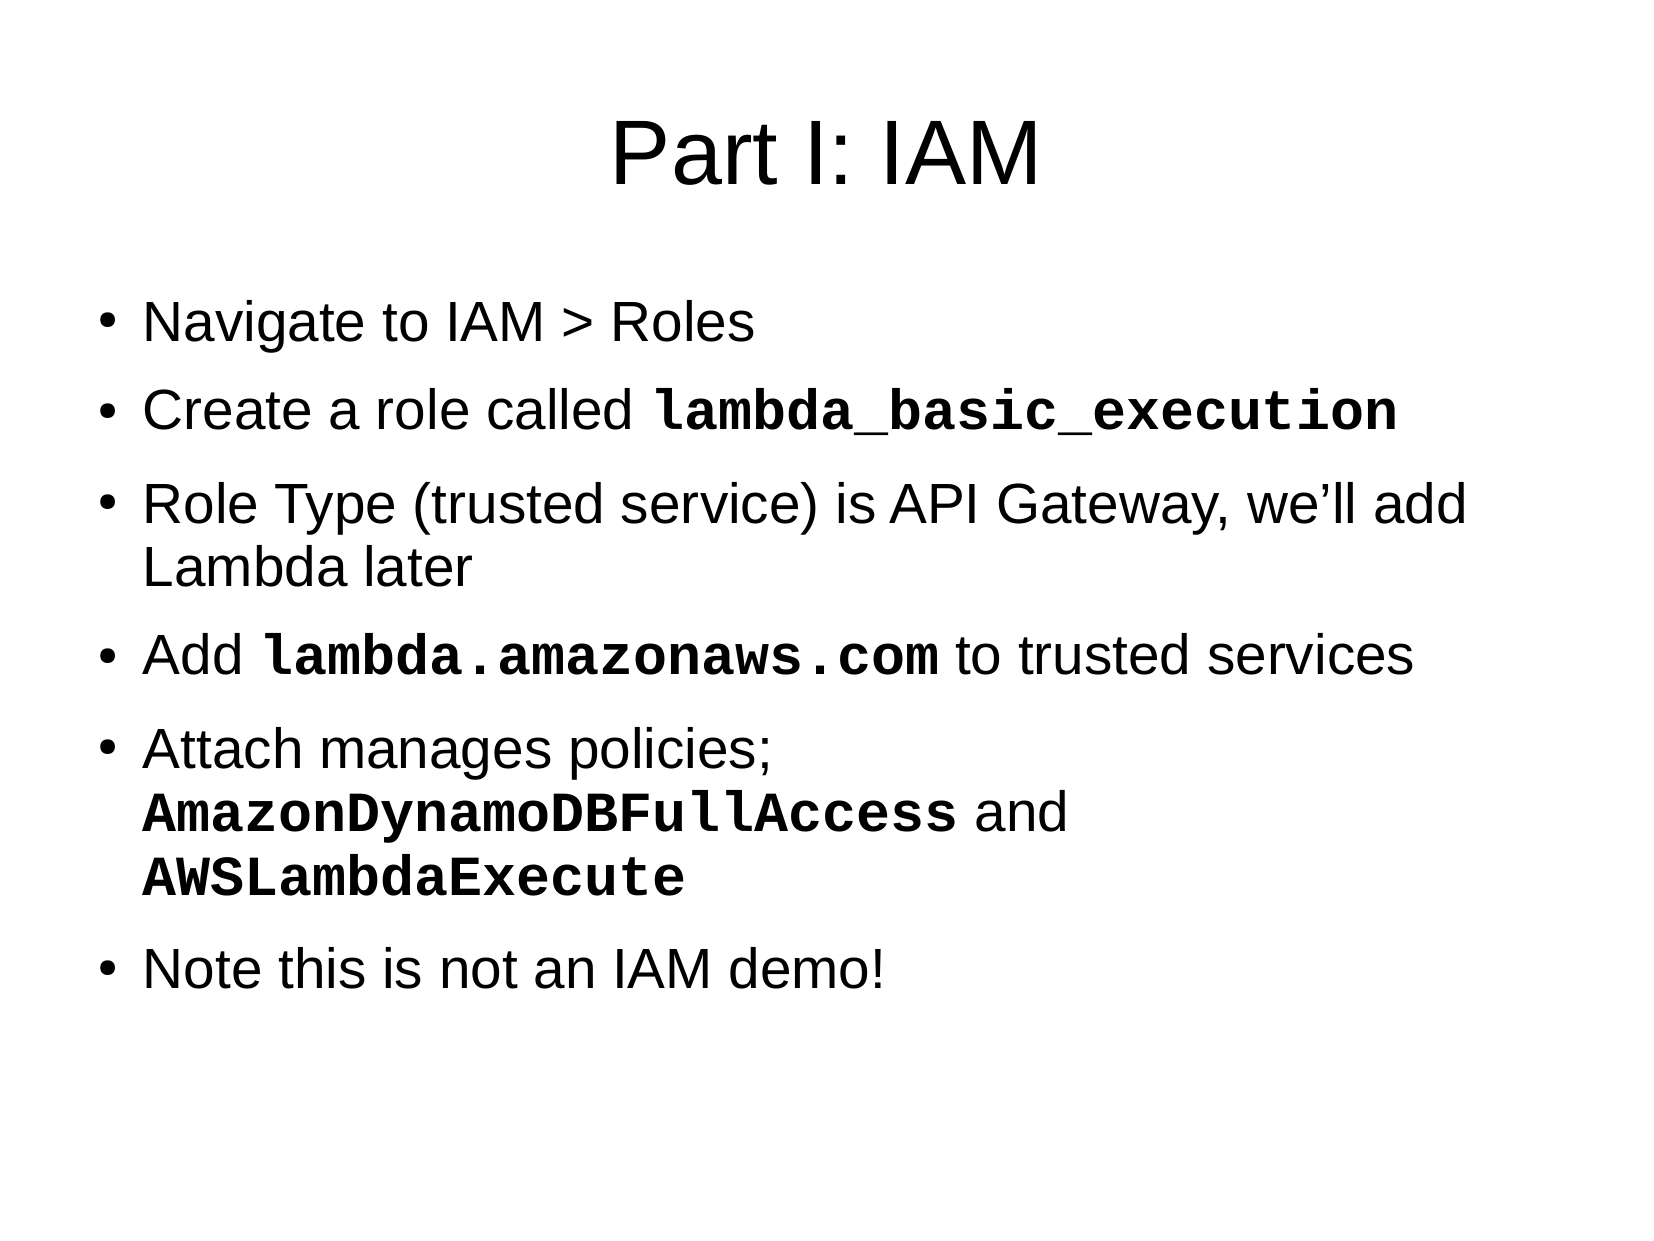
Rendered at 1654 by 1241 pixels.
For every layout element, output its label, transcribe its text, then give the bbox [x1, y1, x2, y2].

list Navigate to IAM > Roles Create a role called lambda_basic_execution Role Type (trusted service) is API Gateway, we’ll add Lambda later Add lambda.amazonaws.com to trusted services Attach manages policies; AmazonDynamoDBFullAccess and AWSLambdaExecute Note this is not an IAM demo! [82, 290, 1571, 1010]
title Part I: IAM [82, 49, 1571, 257]
